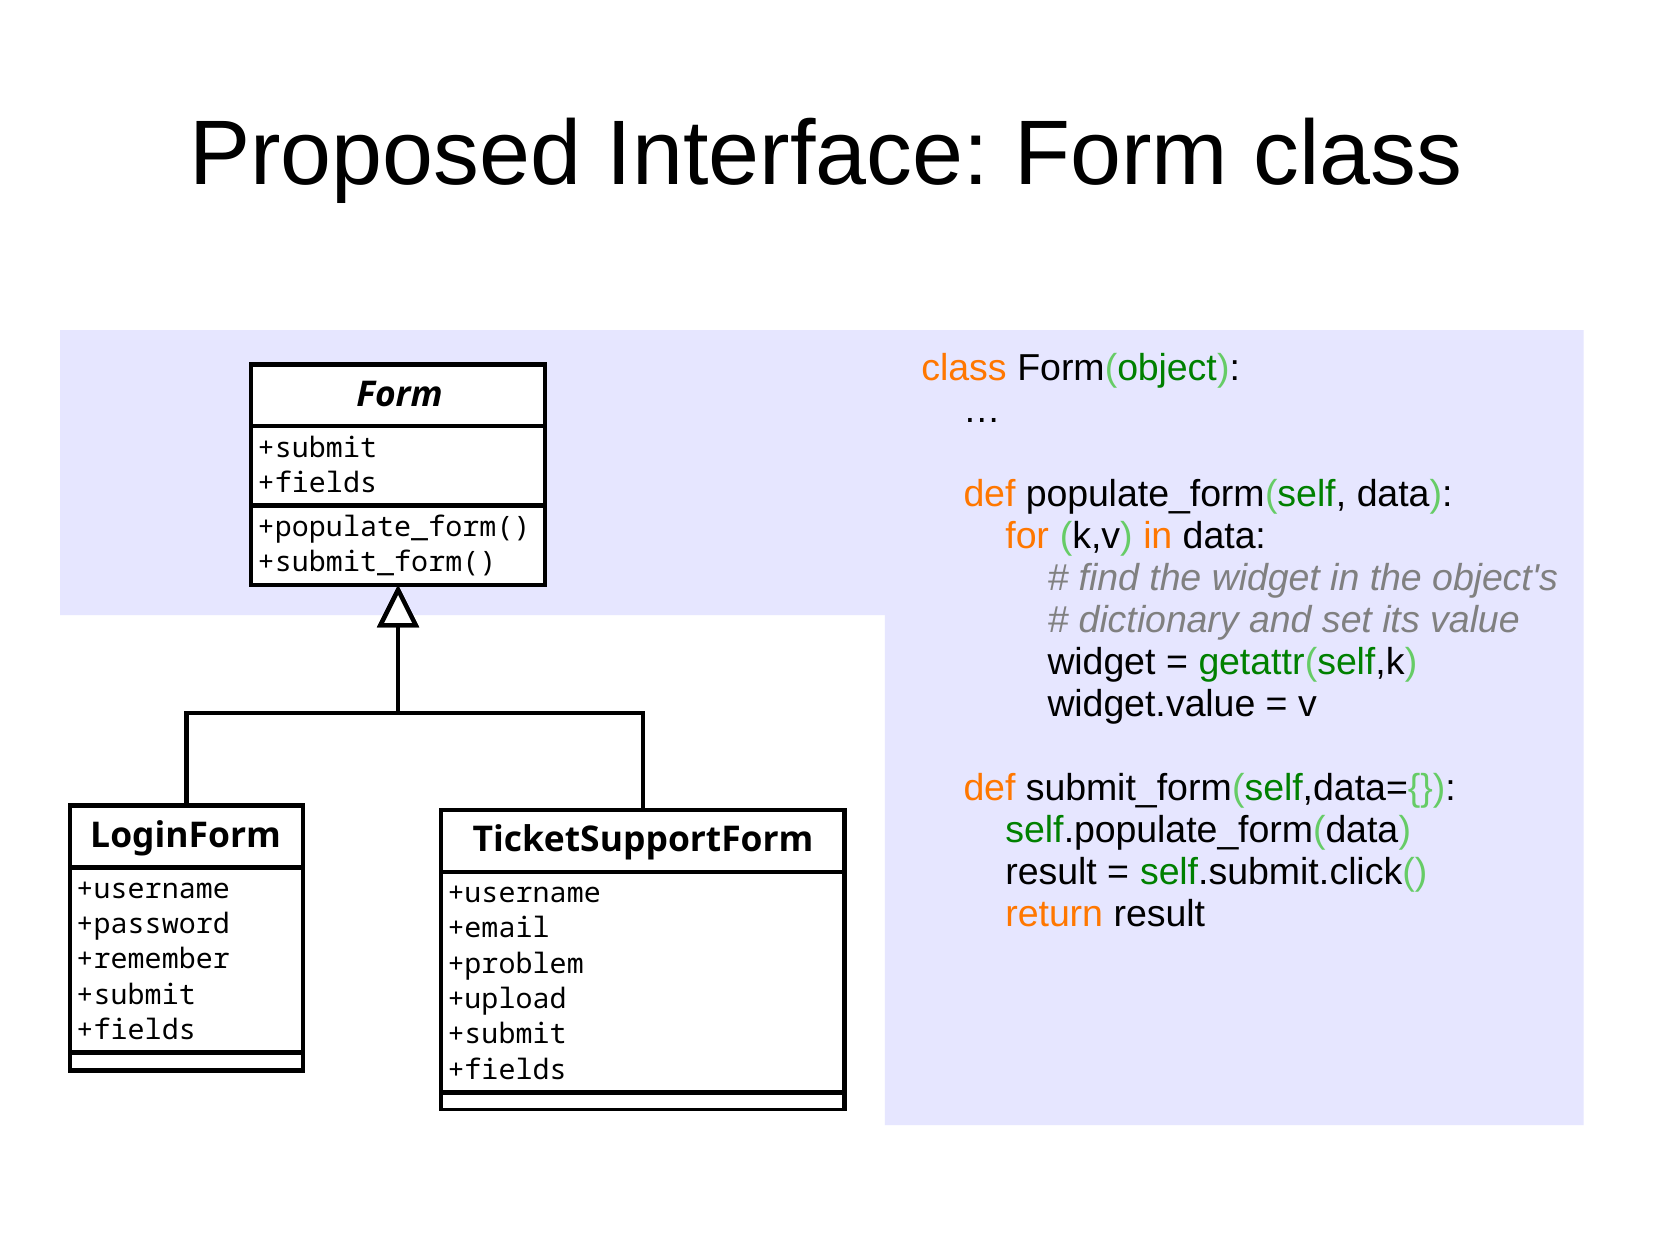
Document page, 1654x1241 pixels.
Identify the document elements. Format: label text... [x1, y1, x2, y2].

title Proposed Interface: Form class [82, 49, 1571, 257]
text_box class Form(object): … def populate_form(self, data): for (k,v) in data: # find the widget in the object's # dictionary and set its value widget = getattr(self,k) widget.value = v def submit_form(self,data={}): self.populate_form(data) result = self.submit.click() return result [906, 339, 1584, 942]
text_box [60, 330, 1584, 1126]
picture [60, 360, 856, 1111]
